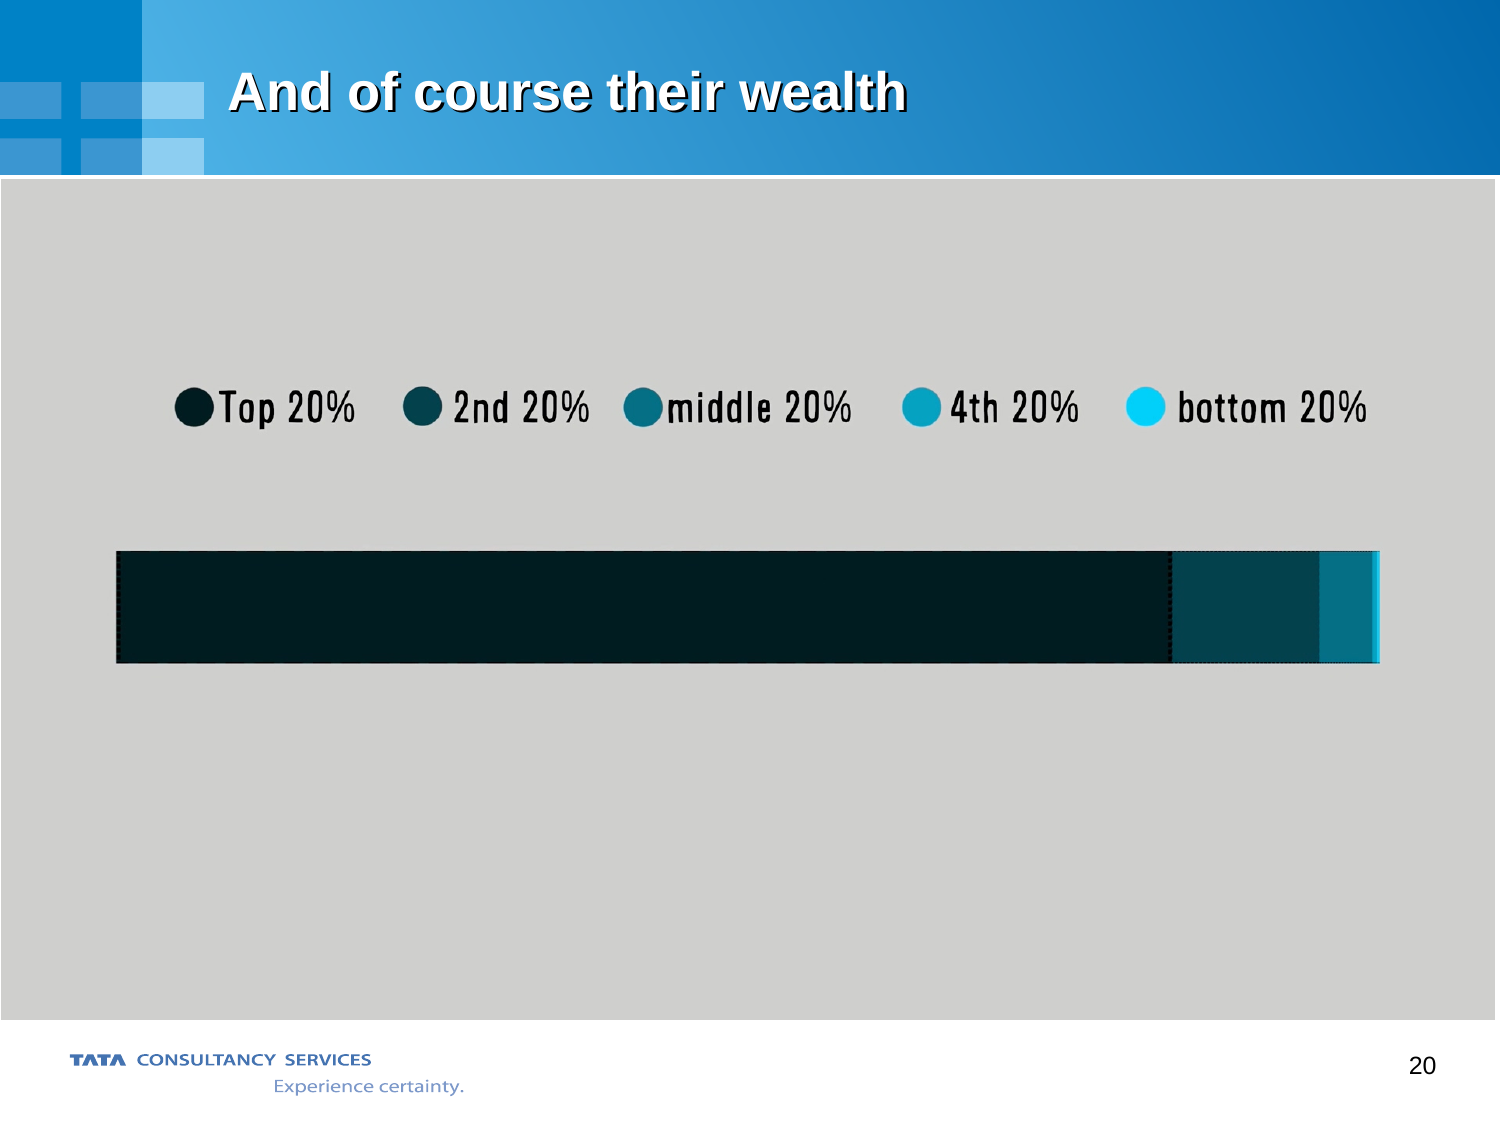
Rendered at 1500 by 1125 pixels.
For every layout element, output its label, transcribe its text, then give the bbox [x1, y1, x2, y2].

picture [1, 179, 1495, 1021]
title And of course their wealth [212, 54, 1447, 131]
